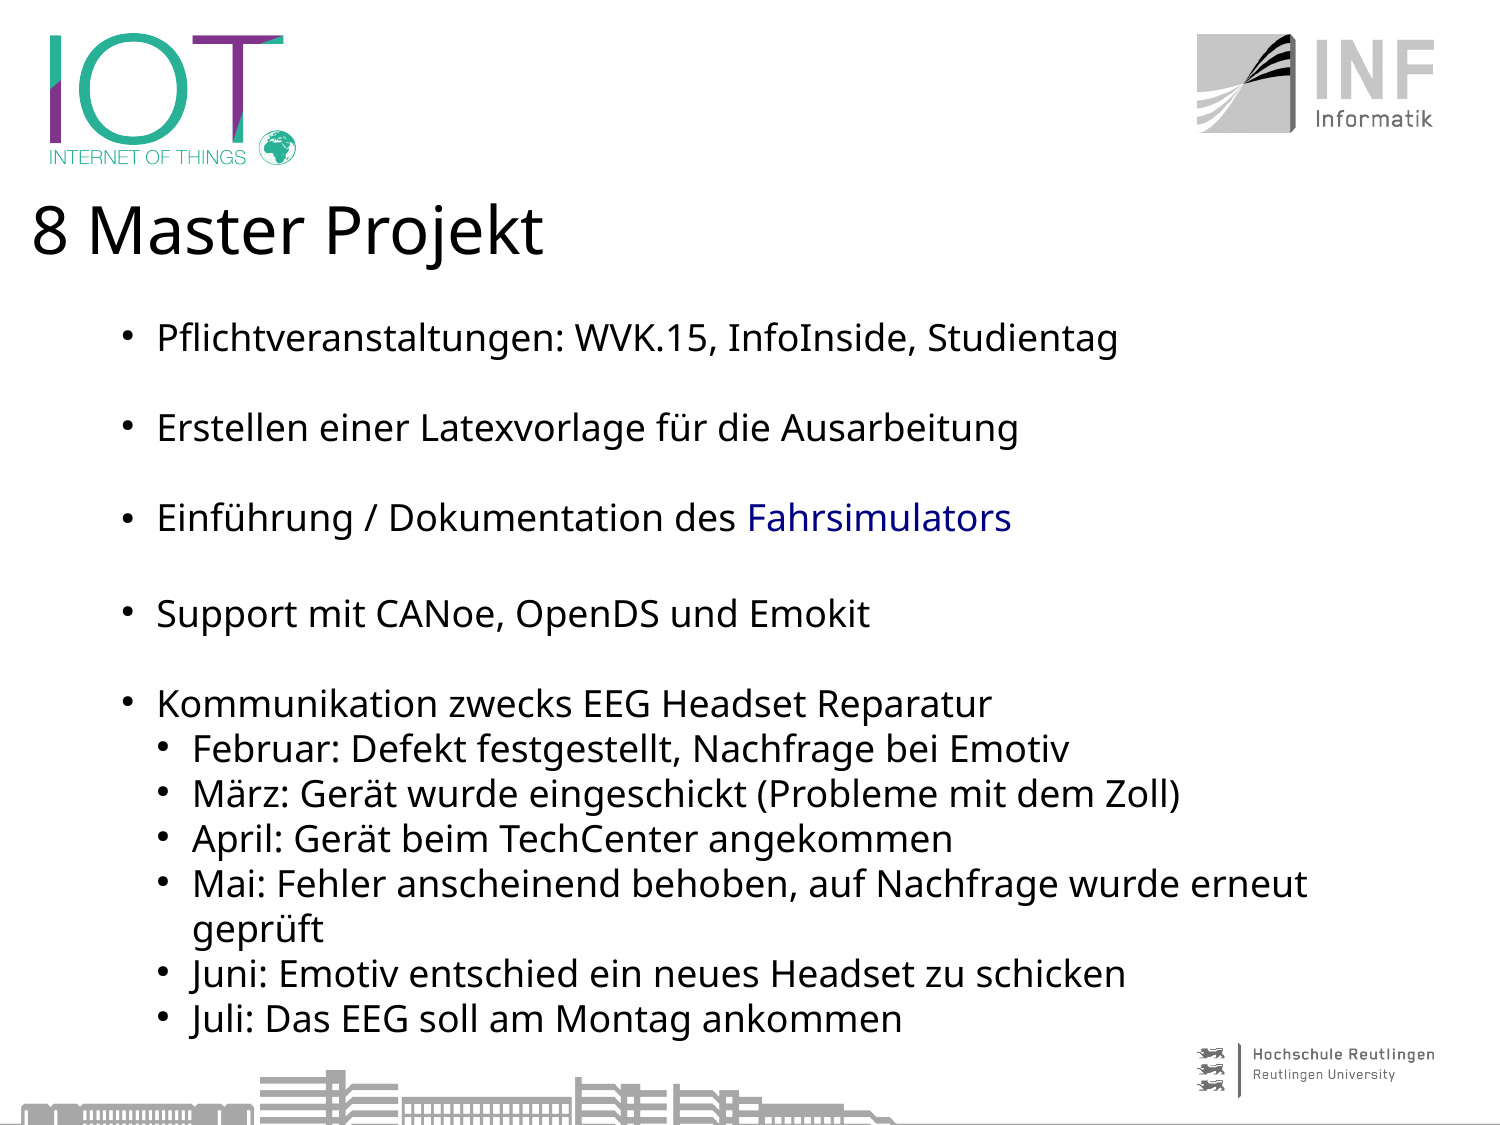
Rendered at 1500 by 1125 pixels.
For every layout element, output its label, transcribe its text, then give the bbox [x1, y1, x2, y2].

picture [50, 33, 296, 165]
text_box Pflichtveranstaltungen: WVK.15, InfoInside, Studientag Erstellen einer Latexvorlage für die Ausarbeitung Einführung / Dokumentation des Fahrsimulators Support mit CANoe, OpenDS und Emokit Kommunikation zwecks EEG Headset Reparatur Februar: Defekt festgestellt, Nachfrage bei Emotiv März: Gerät wurde eingeschickt (Probleme mit dem Zoll) April: Gerät beim TechCenter angekommen Mai: Fehler anscheinend behoben, auf Nachfrage wurde erneut geprüft Juni: Emotiv entschied ein neues Headset zu schicken Juli: Das EEG soll am Montag ankommen [106, 307, 1430, 1040]
picture [0, 1042, 1500, 1125]
text_box 8 Master Projekt [16, 180, 1464, 284]
picture [1197, 34, 1434, 133]
